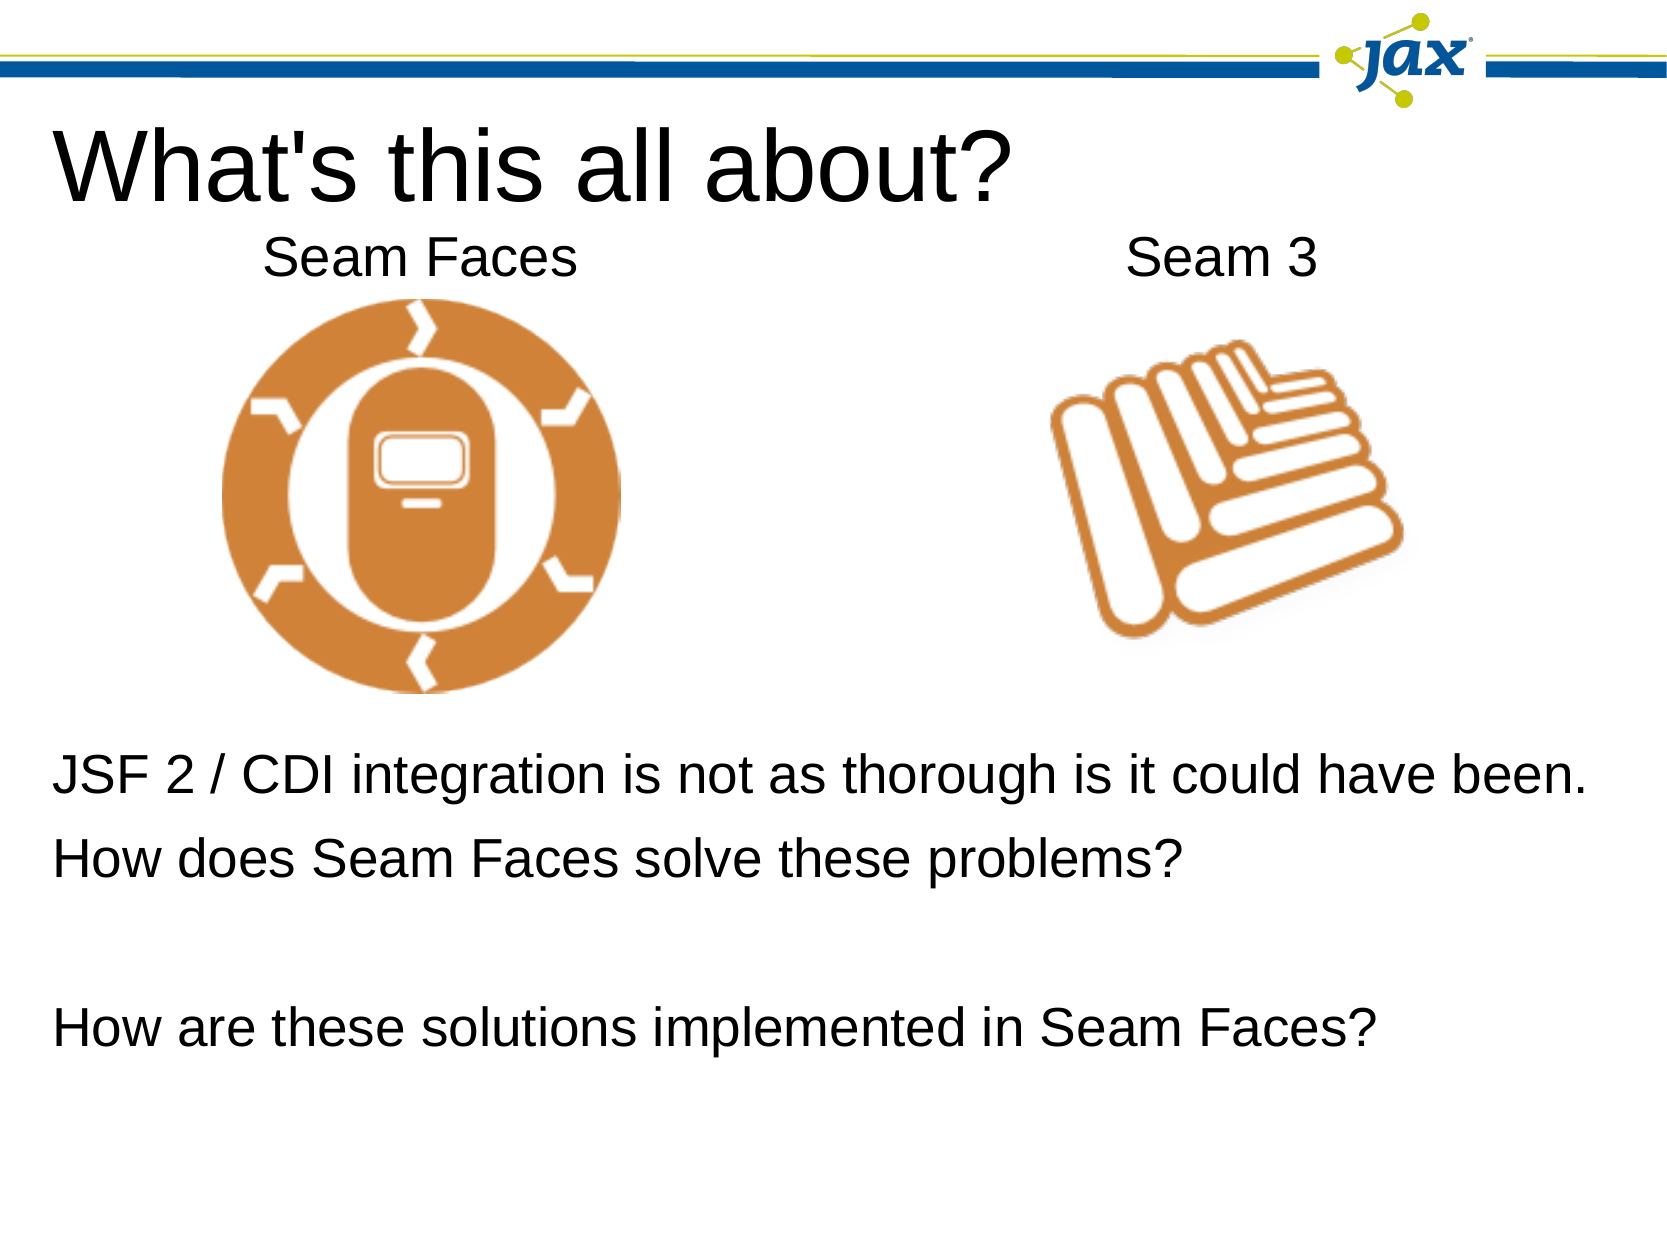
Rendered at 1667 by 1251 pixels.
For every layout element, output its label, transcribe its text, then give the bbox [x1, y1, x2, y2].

text_box Seam Faces [262, 225, 615, 290]
picture [1031, 299, 1426, 694]
title What's this all about? [37, 91, 1651, 230]
picture [1335, 13, 1473, 91]
text_box Seam 3 [1124, 225, 1372, 290]
list JSF 2 / CDI integration is not as thorough is it could have been. How does Seam Faces solve these problems? How are these solutions implemented in Seam Faces? [37, 730, 1613, 1125]
picture [222, 299, 621, 694]
